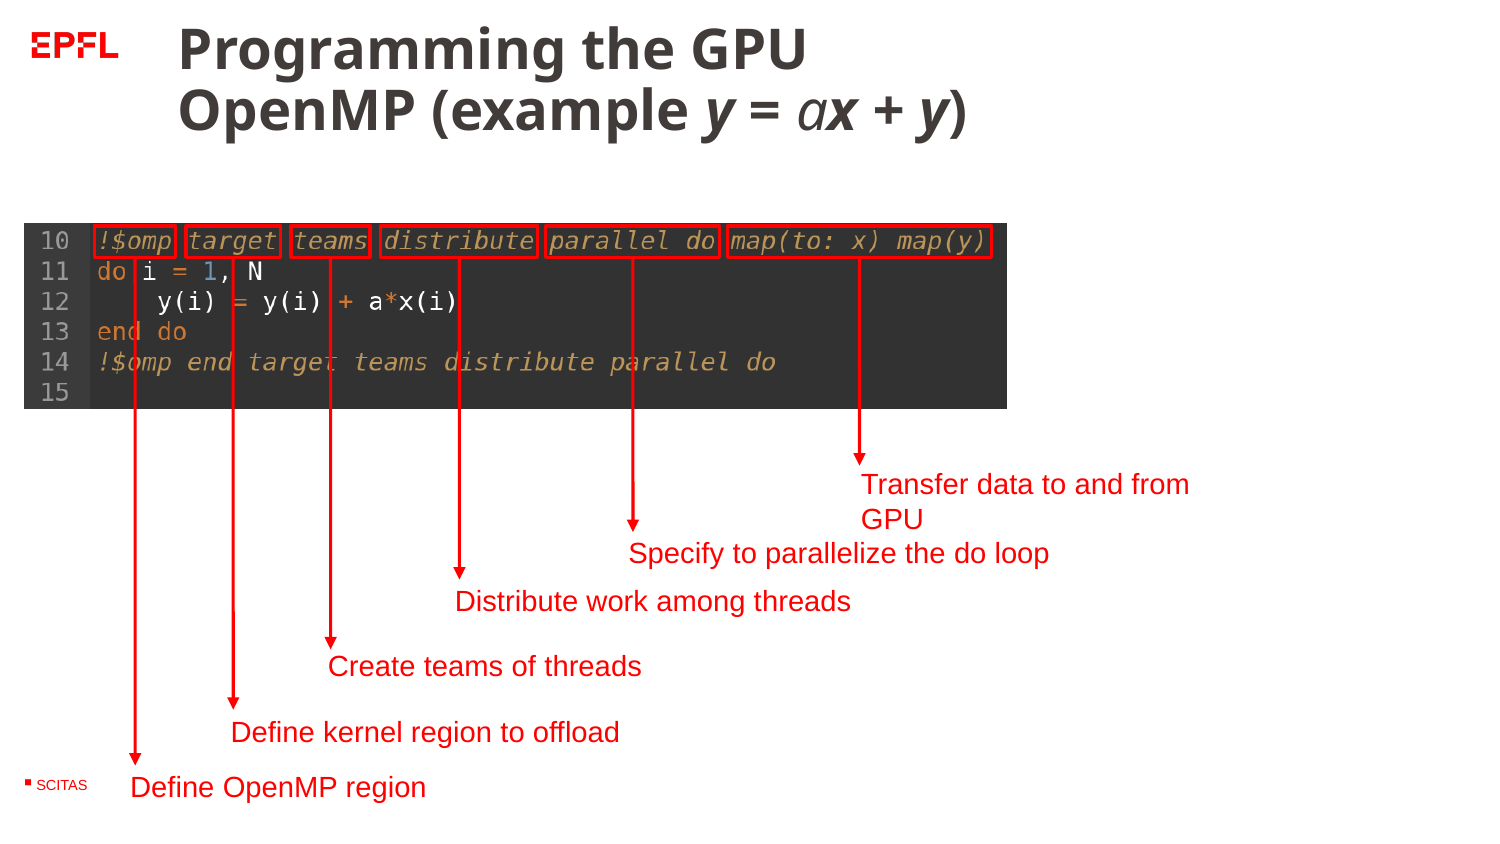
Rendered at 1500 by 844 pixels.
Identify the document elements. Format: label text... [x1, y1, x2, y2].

text_box Define OpenMP region [115, 753, 546, 819]
picture [547, 228, 718, 256]
picture [382, 228, 536, 256]
picture [96, 228, 174, 256]
picture [21, 21, 129, 69]
title Programming the GPU OpenMP (example y = ax + y) [148, 21, 1416, 198]
text_box Distribute work among threads [439, 567, 871, 633]
picture [729, 228, 990, 256]
text_box Create teams of threads [312, 632, 744, 698]
picture [24, 223, 1007, 409]
text_box Define kernel region to offload [215, 698, 647, 764]
text_box Transfer data to and from GPU [845, 450, 1277, 551]
picture [293, 228, 368, 256]
text_box Specify to parallelize the do loop [613, 519, 1083, 585]
picture [188, 228, 279, 256]
